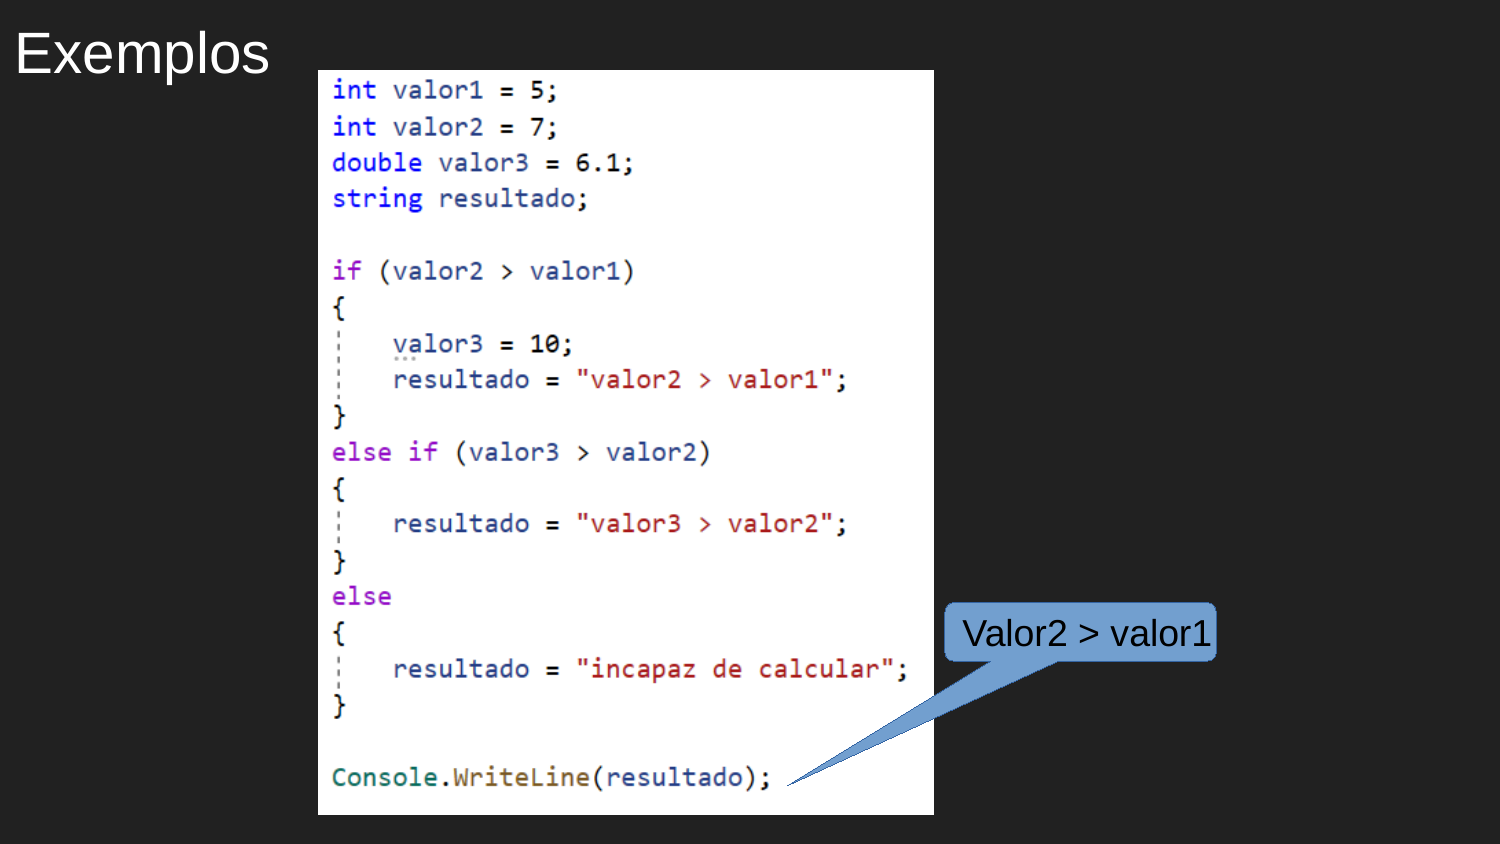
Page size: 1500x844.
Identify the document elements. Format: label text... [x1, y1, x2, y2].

text_box Valor2 > valor1 [787, 602, 1217, 786]
picture [318, 70, 934, 815]
text_box Exemplos [0, 0, 319, 95]
